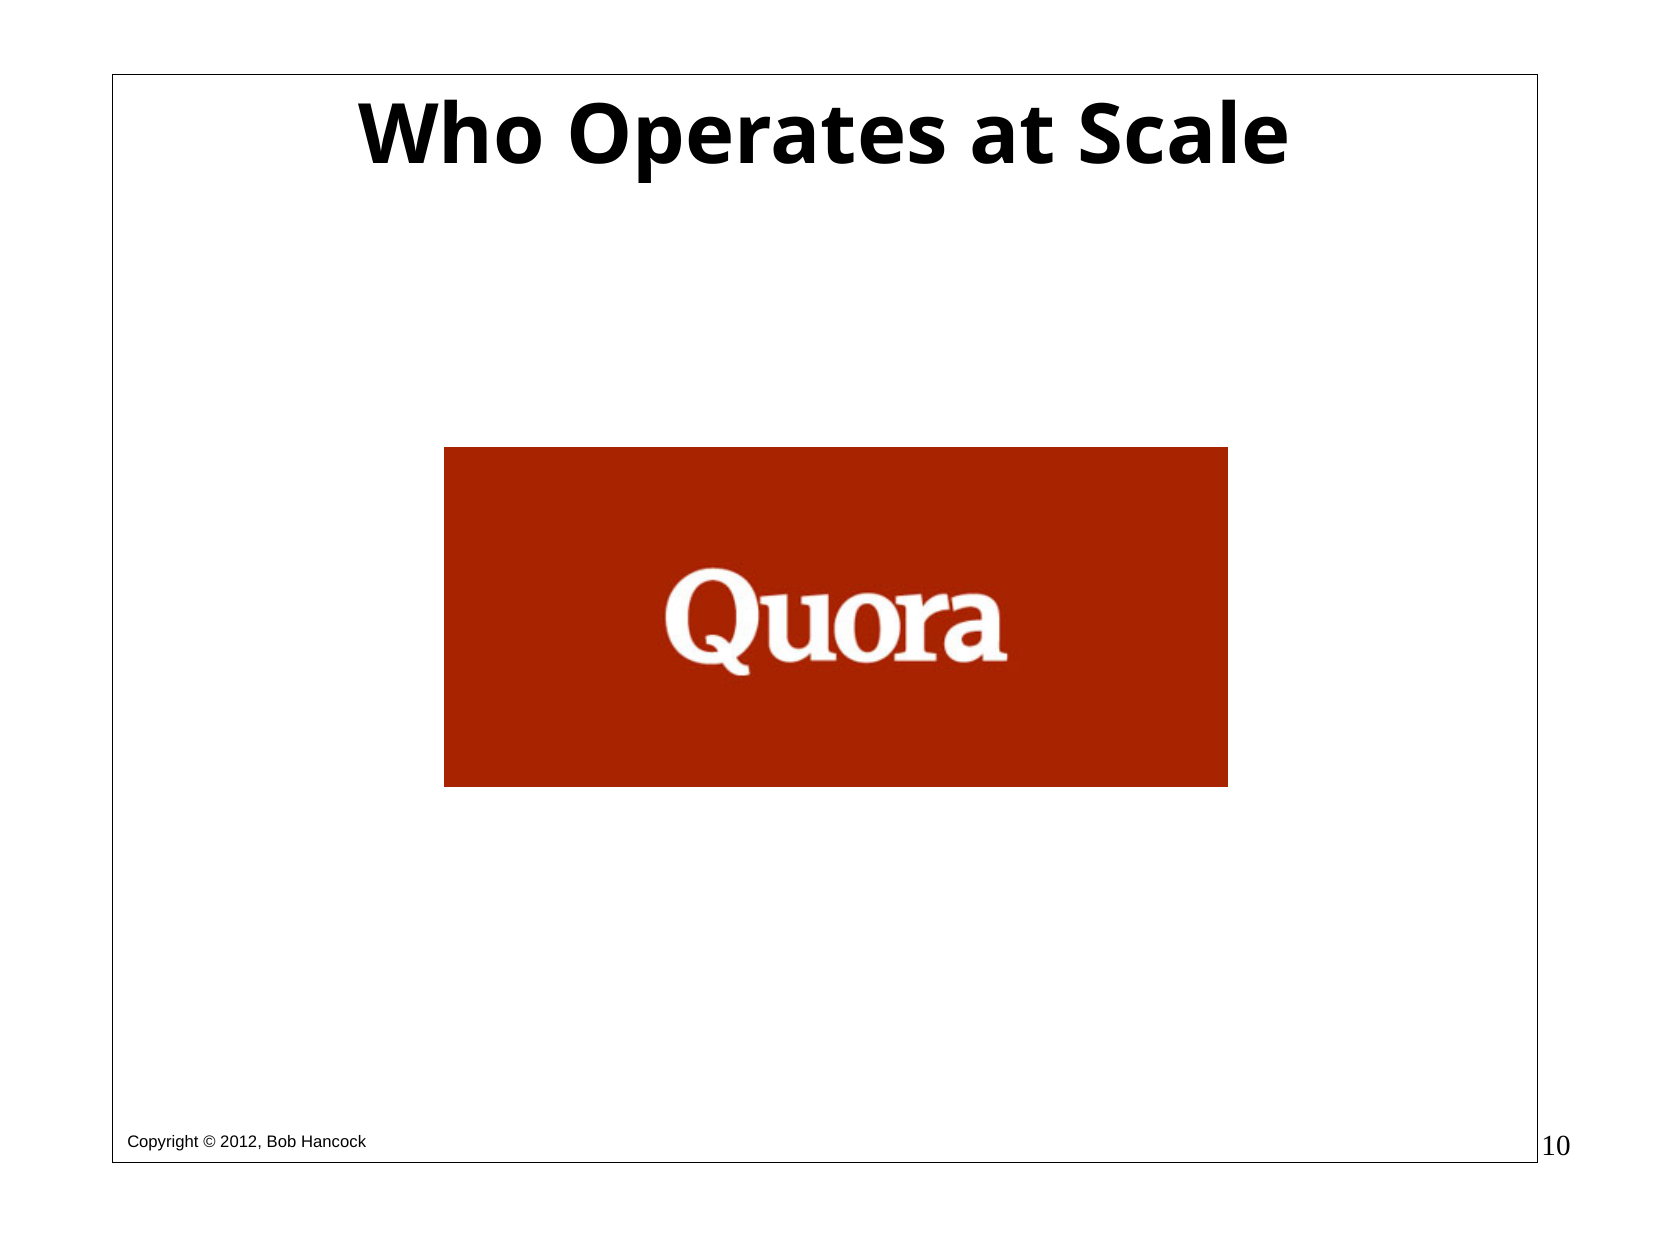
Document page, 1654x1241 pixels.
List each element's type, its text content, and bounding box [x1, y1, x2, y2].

text_box Copyright © 2012, Bob Hancock [112, 1125, 382, 1159]
title Who Operates at Scale [112, 75, 1538, 188]
picture [444, 447, 1228, 787]
